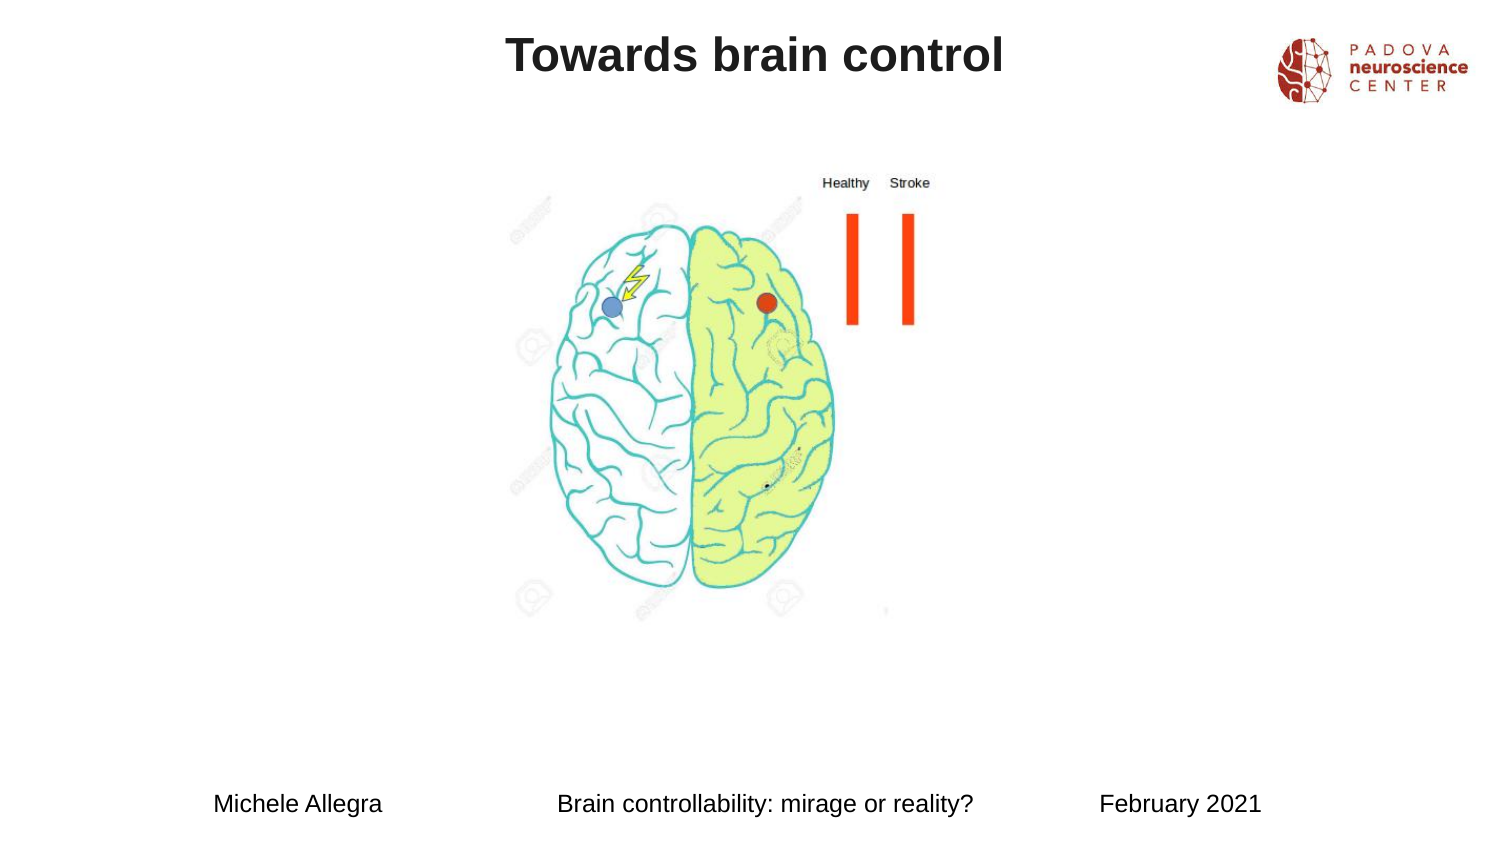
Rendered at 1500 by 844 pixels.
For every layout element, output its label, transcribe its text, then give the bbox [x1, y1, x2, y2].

text_box Towards brain control [74, 30, 1436, 132]
text_box Michele Allegra Brain controllability: mirage or reality? February 2021 [64, 776, 1415, 828]
picture [1268, 10, 1476, 123]
picture [423, 114, 1019, 710]
